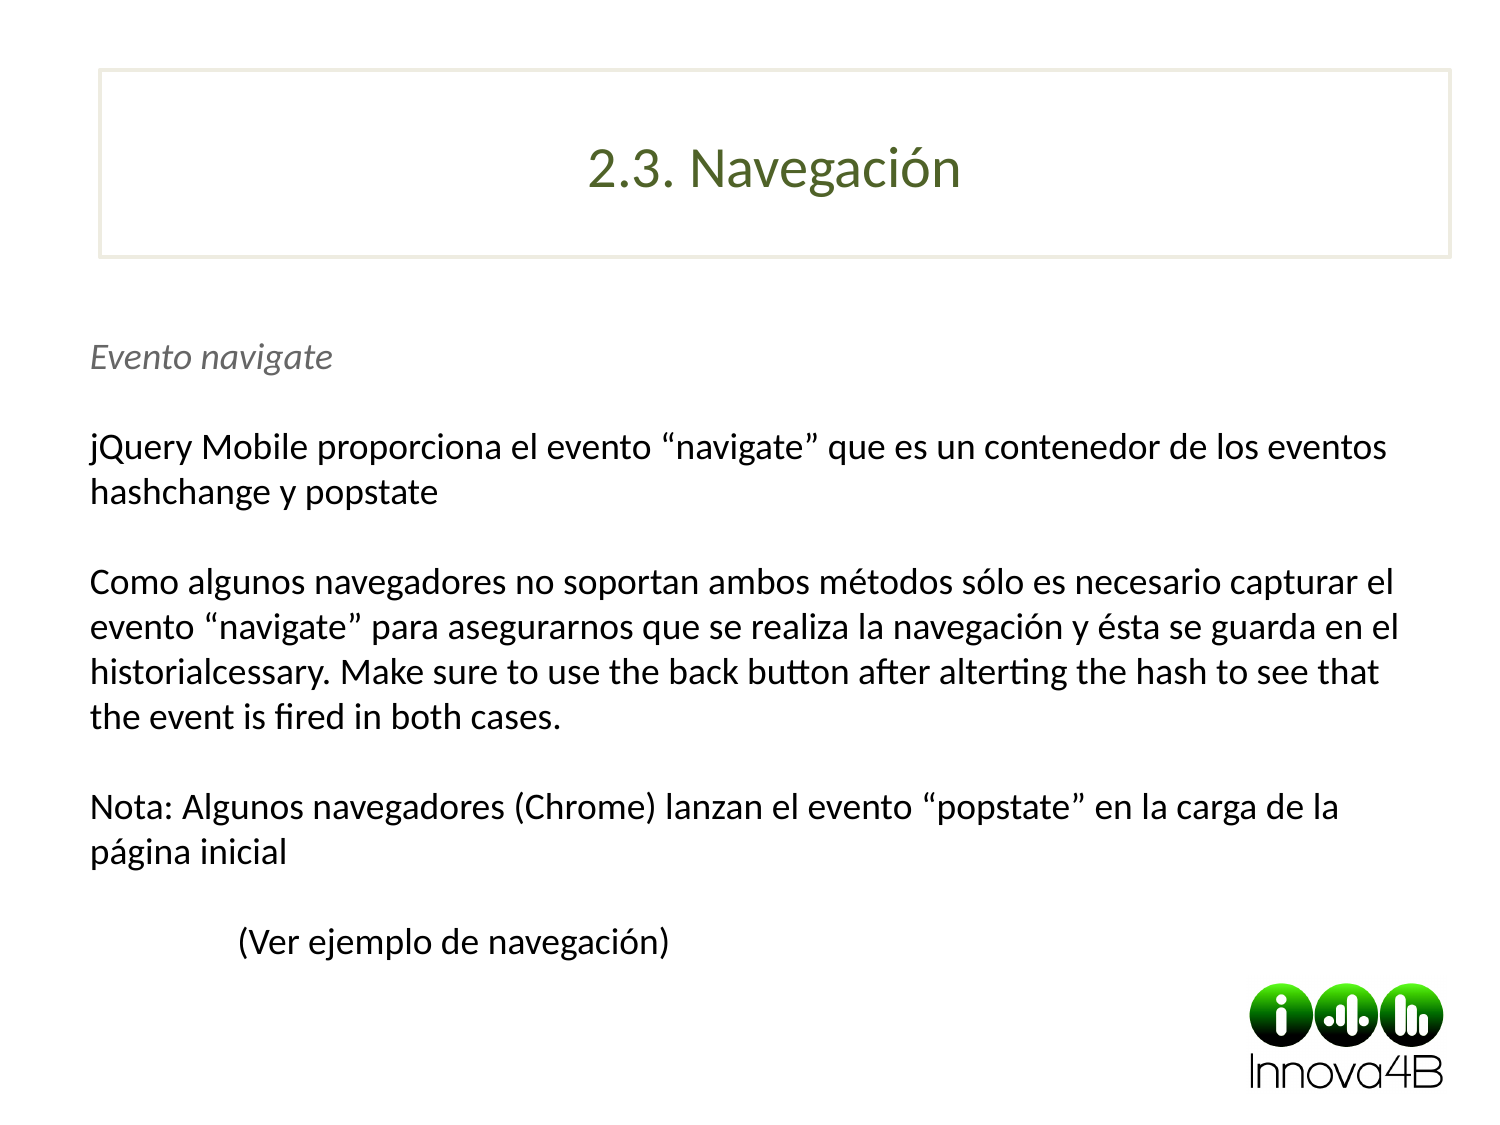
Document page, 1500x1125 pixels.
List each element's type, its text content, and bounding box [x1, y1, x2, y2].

text_box Evento navigate jQuery Mobile proporciona el evento “navigate” que es un contenedor de los eventos hashchange y popstate Como algunos navegadores no soportan ambos métodos sólo es necesario capturar el evento “navigate” para asegurarnos que se realiza la navegación y ésta se guarda en el historialcessary. Make sure to use the back button after alterting the hash to see that the event is fired in both cases. Nota: Algunos navegadores (Chrome) lanzan el evento “popstate” en la carga de la página inicial (Ver ejemplo de navegación) [74, 324, 1425, 1005]
text_box 2.3. Navegación [99, 70, 1450, 258]
picture [1246, 975, 1447, 1094]
